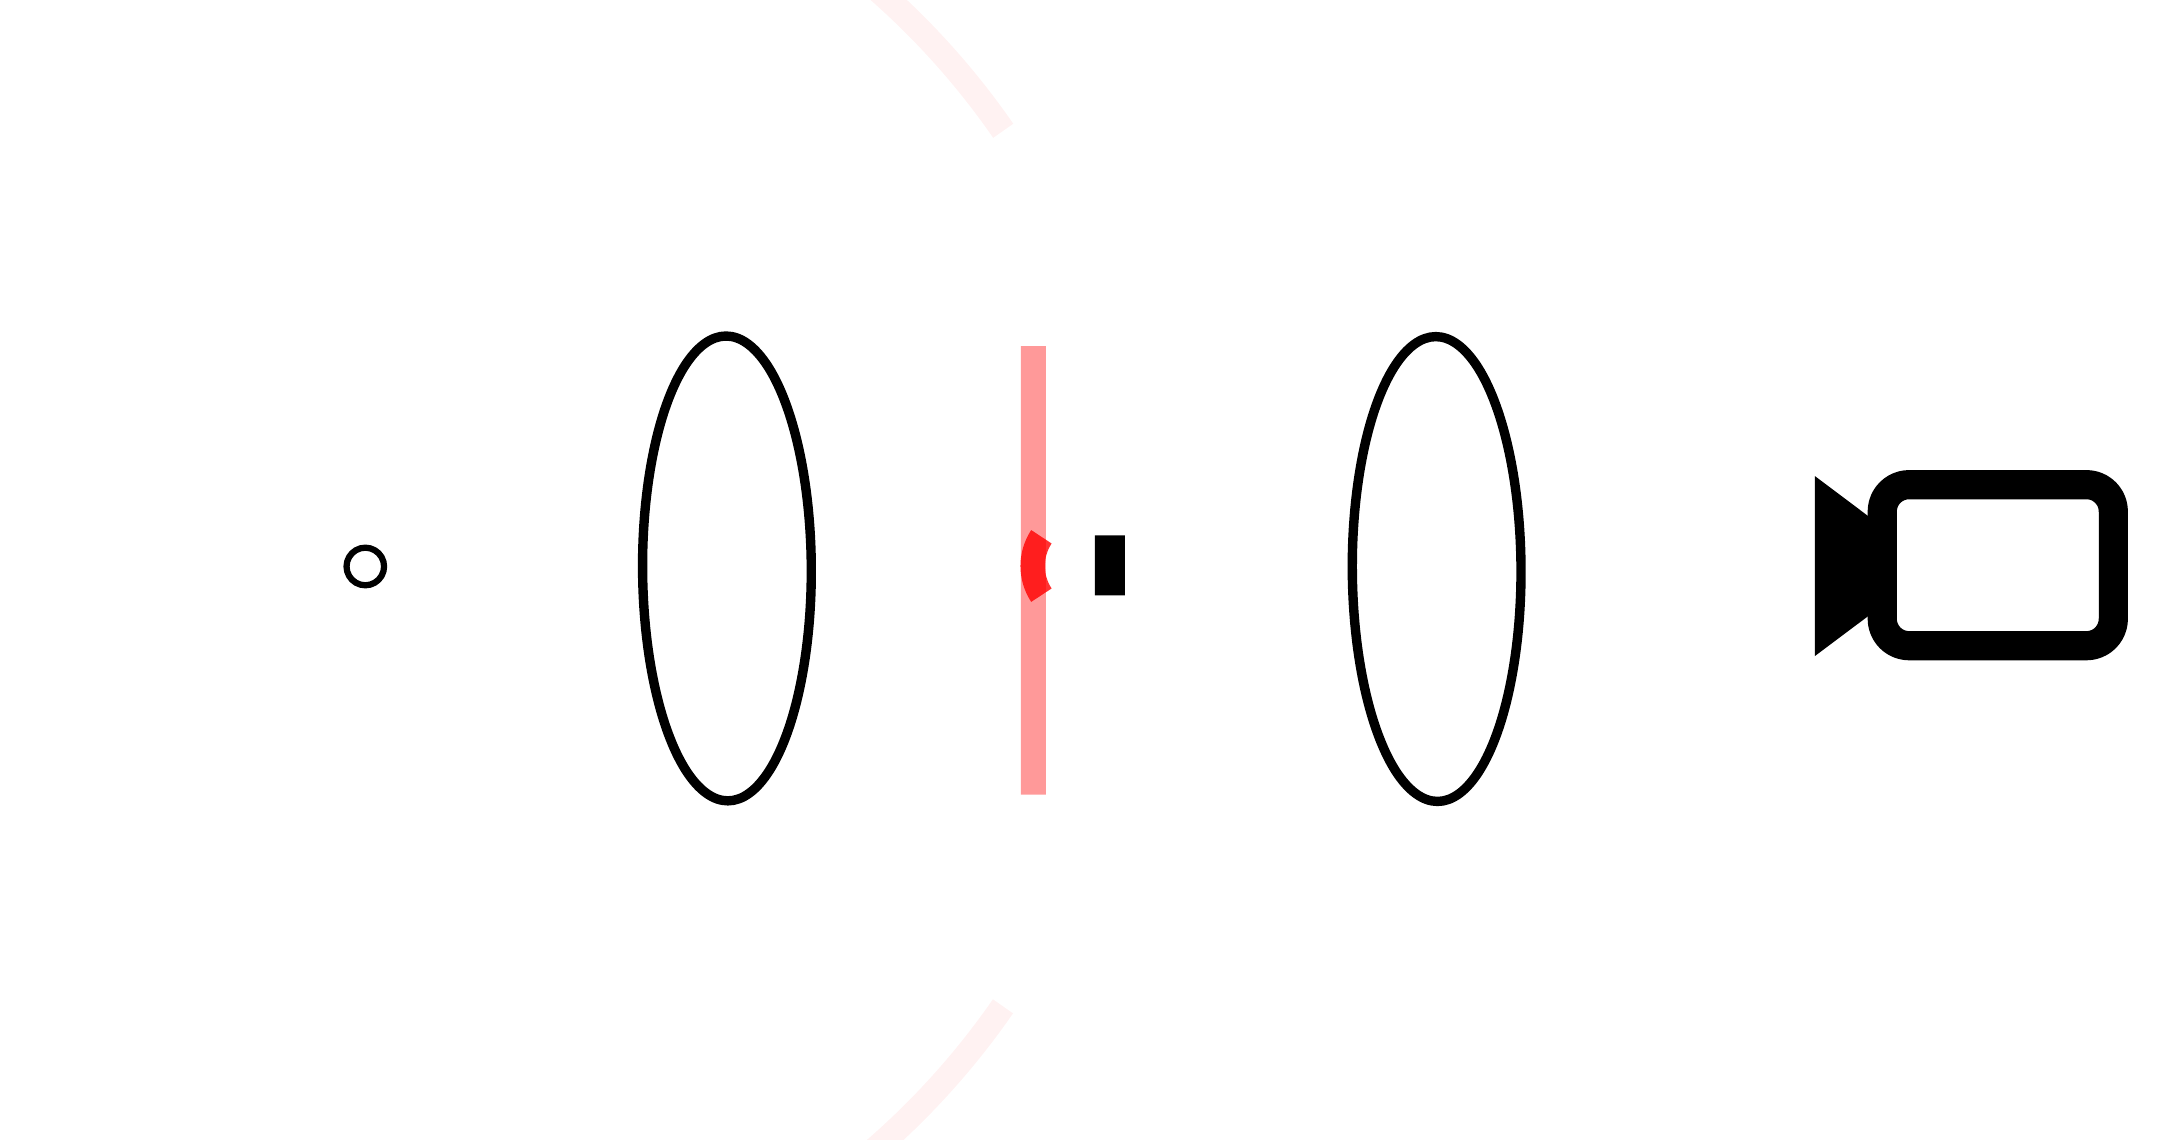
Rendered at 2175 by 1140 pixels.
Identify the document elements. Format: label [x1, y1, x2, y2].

text_box [1882, 484, 2114, 646]
text_box [642, 0, 1747, 1140]
text_box [1814, 476, 1875, 657]
